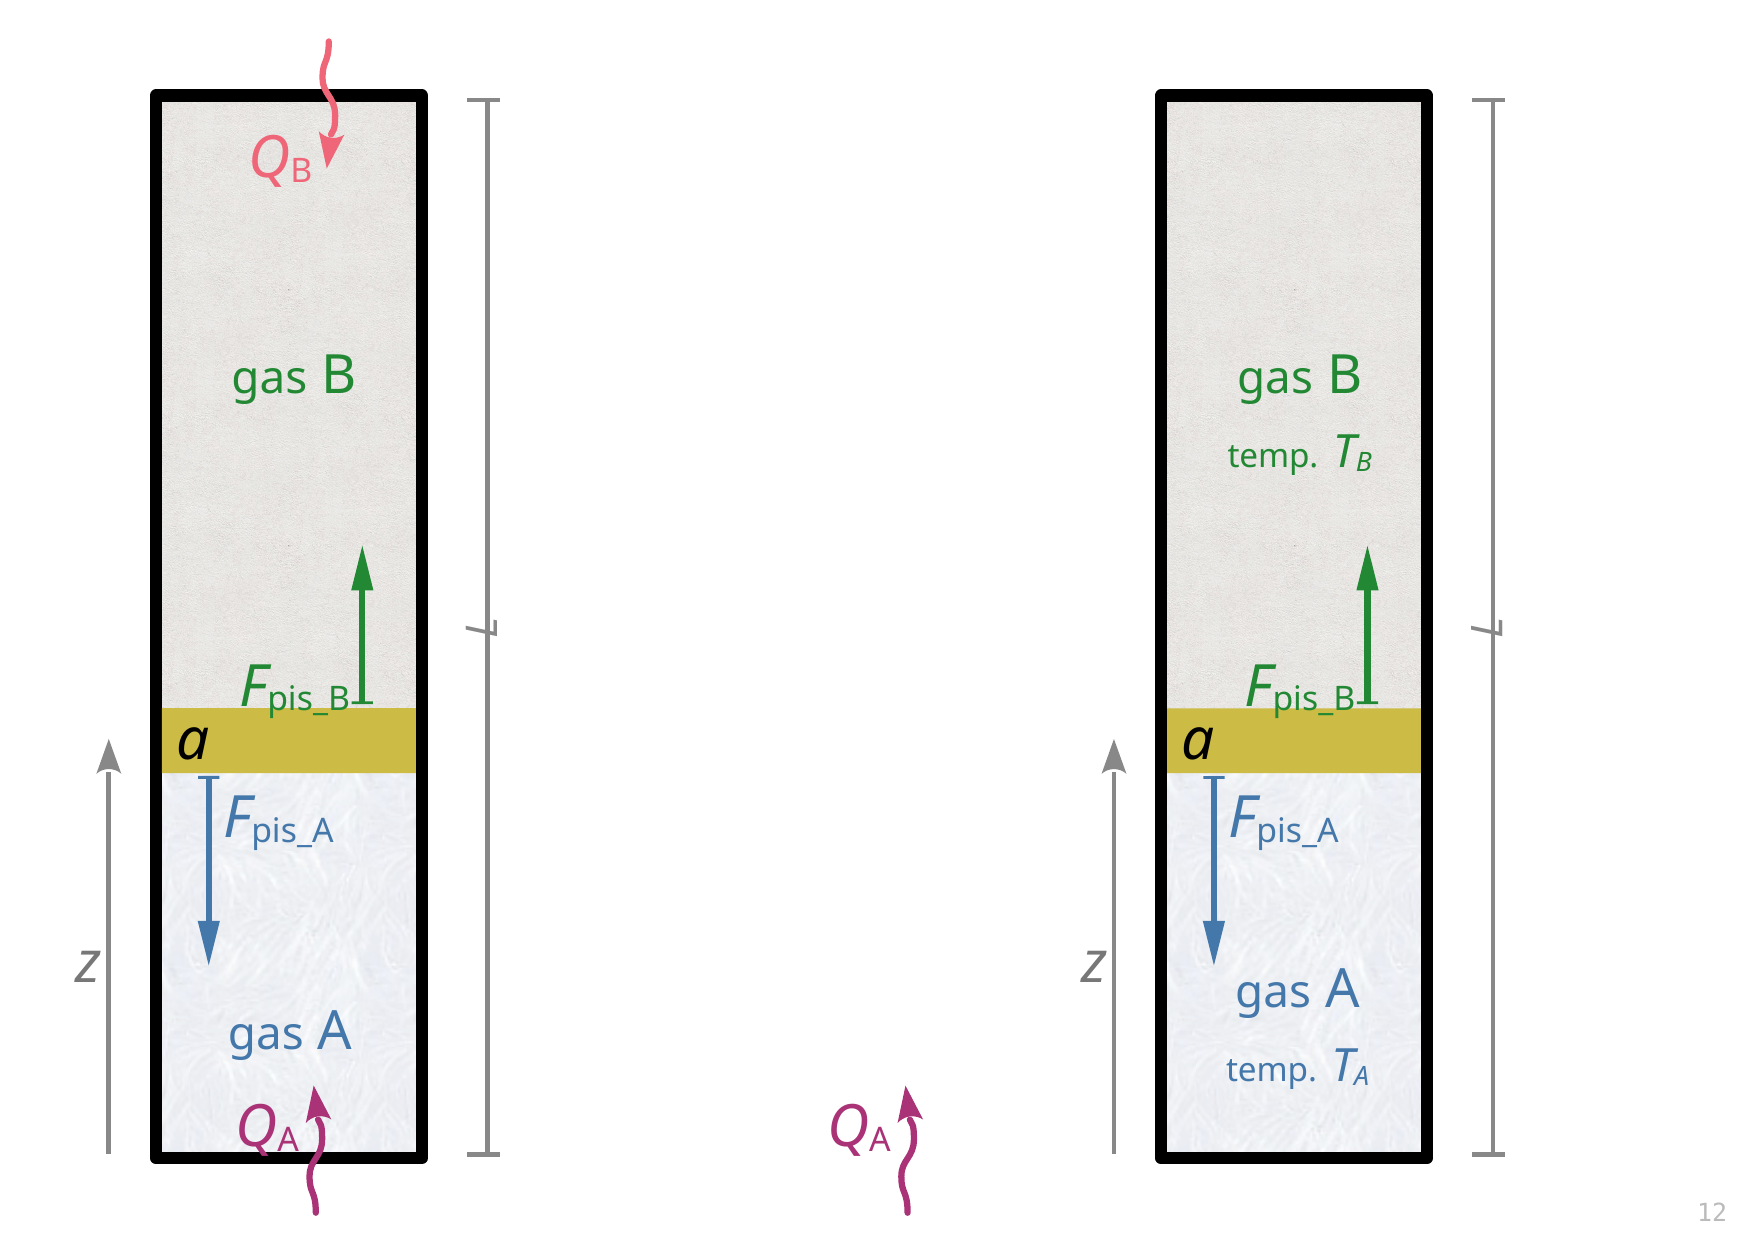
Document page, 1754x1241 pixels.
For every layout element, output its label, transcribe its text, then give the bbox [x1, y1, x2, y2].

text_box [156, 95, 422, 1159]
text_box z [1066, 912, 1112, 986]
text_box a [1167, 689, 1223, 763]
text_box QA [220, 1077, 322, 1151]
text_box QA [812, 1077, 914, 1151]
text_box [1161, 95, 1427, 1159]
text_box Fpis_B [1230, 636, 1374, 710]
text_box z [61, 912, 106, 986]
text_box Fpis_A [1213, 768, 1364, 842]
text_box gas A [213, 983, 365, 1057]
text_box Fpis_A [208, 768, 359, 842]
text_box Fpis_B [224, 636, 369, 710]
text_box QB [233, 107, 329, 182]
text_box a [161, 689, 218, 763]
text_box z [1116, 912, 1122, 986]
text_box gas B temp. TB [1212, 328, 1385, 452]
text_box z [111, 912, 117, 986]
text_box gas A temp. TA [1211, 942, 1386, 1066]
text_box gas B [216, 328, 362, 402]
